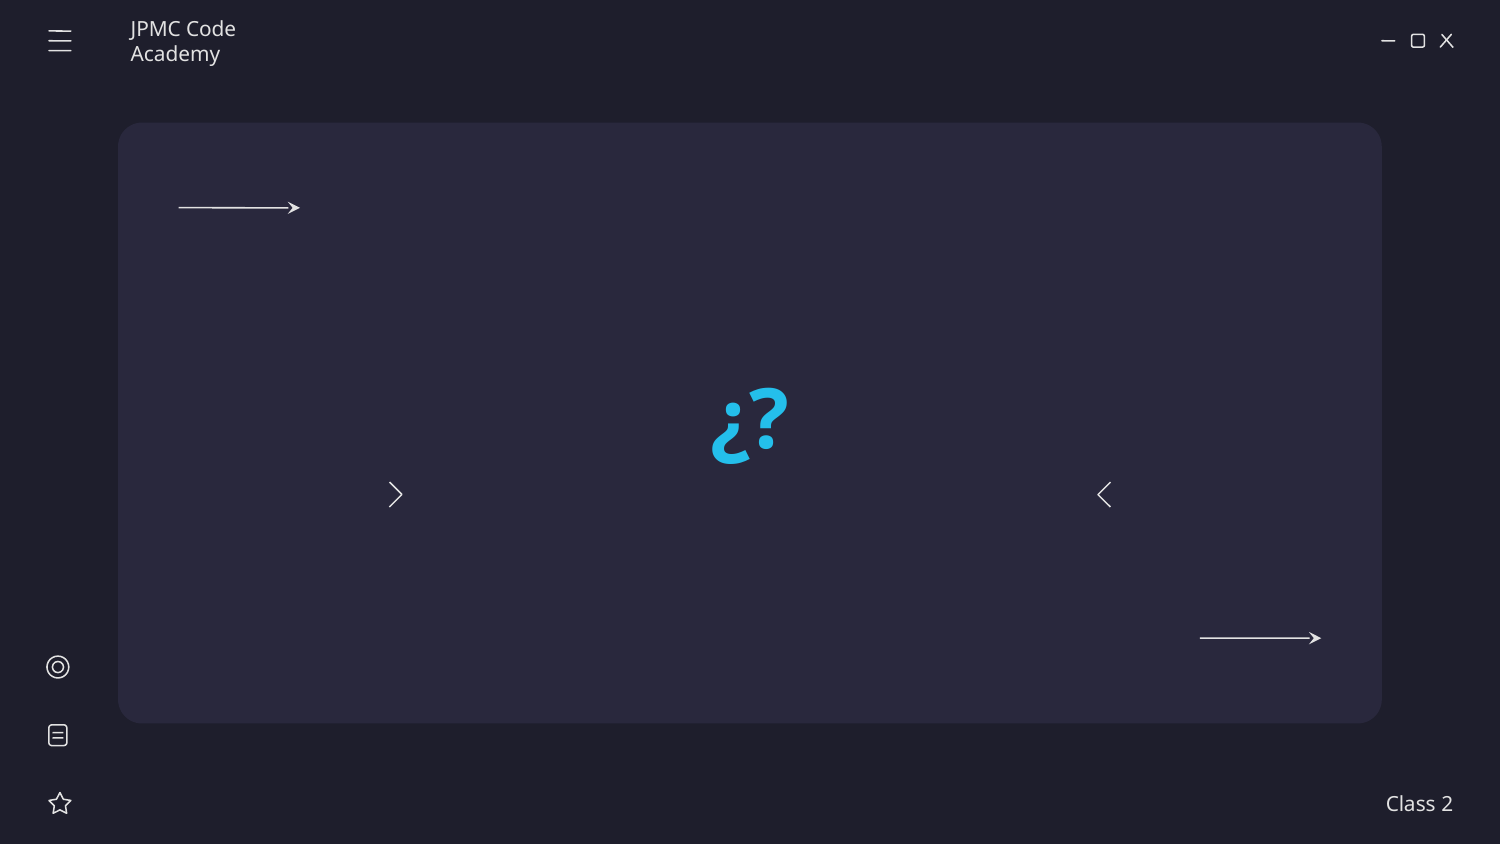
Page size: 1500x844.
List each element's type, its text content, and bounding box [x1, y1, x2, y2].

subtitle JPMC Code Academy [130, 18, 306, 64]
subtitle Class 2 [1278, 780, 1453, 826]
title ¿? [294, 308, 1206, 522]
